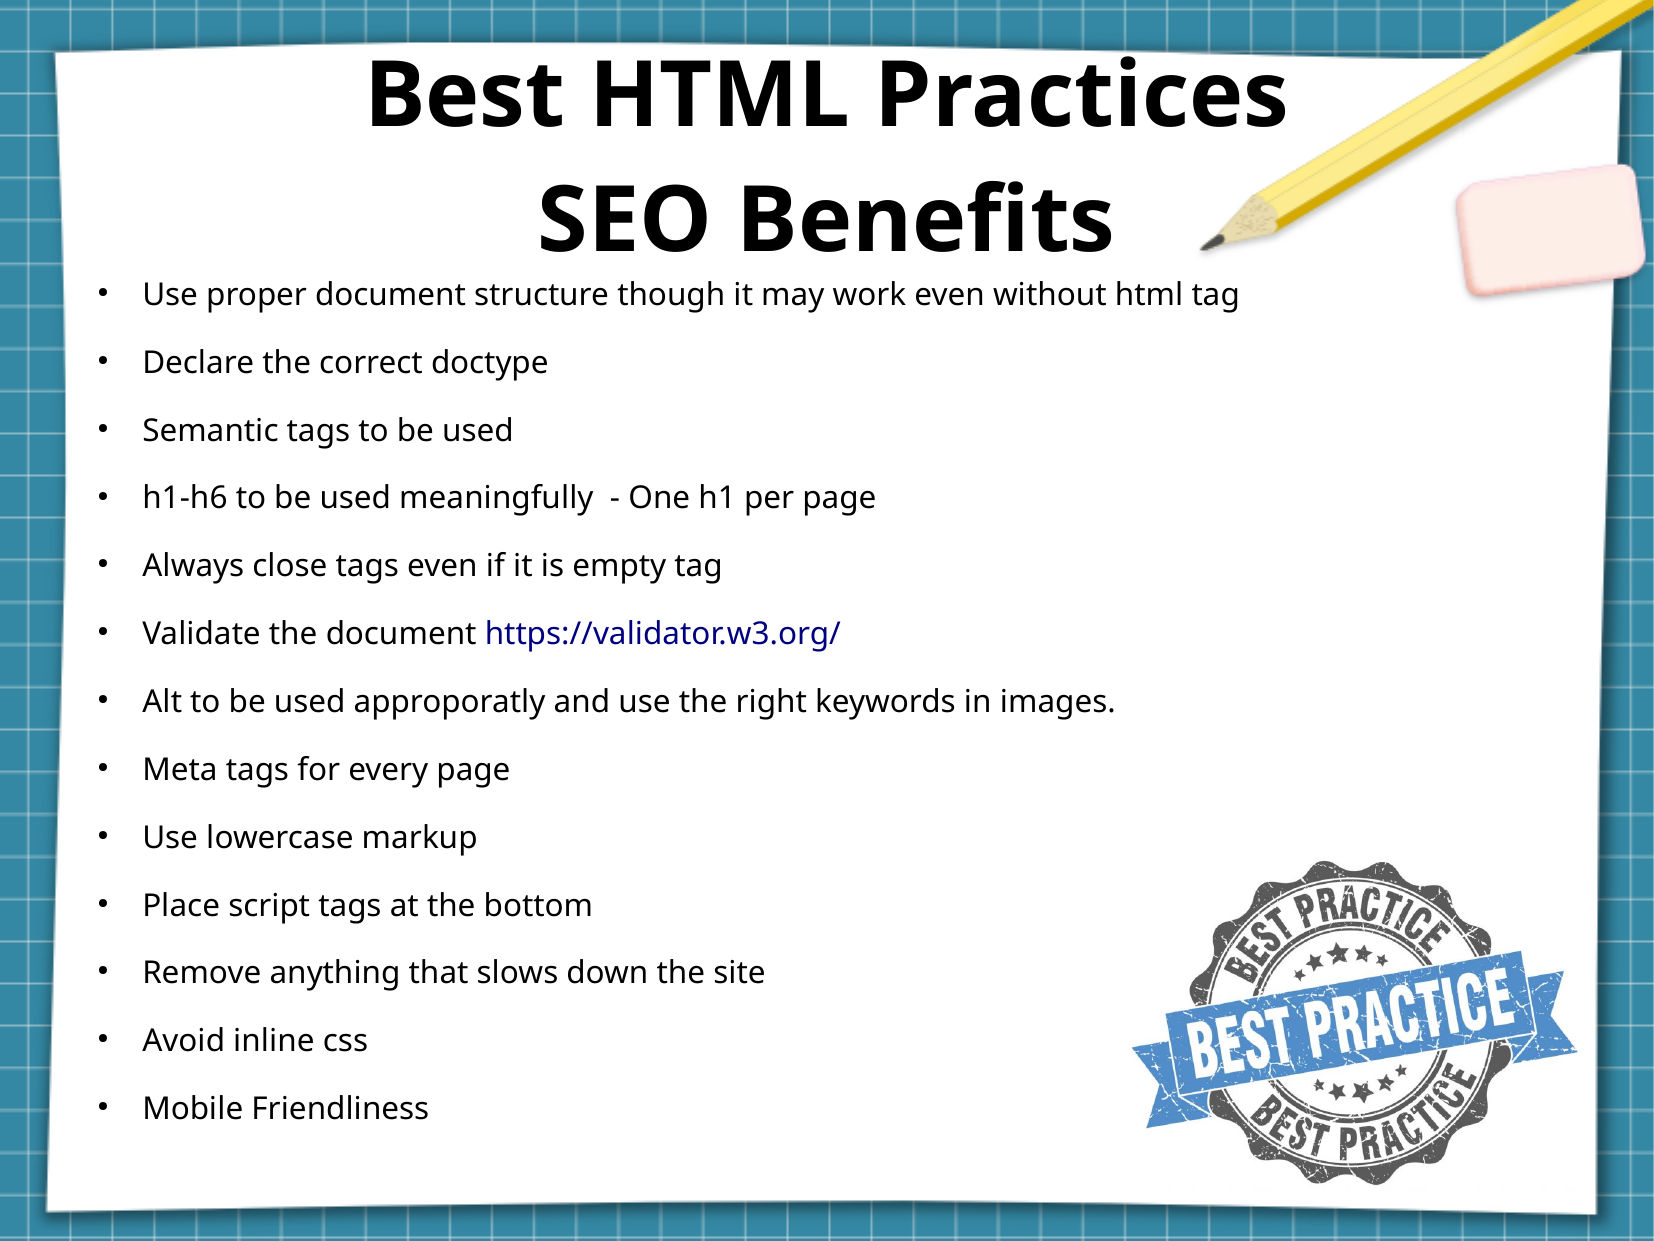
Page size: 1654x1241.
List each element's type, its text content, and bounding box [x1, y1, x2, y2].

title Best HTML Practices SEO Benefits [82, 49, 1571, 257]
picture [0, 0, 1654, 1241]
list Use proper document structure though it may work even without html tag Declare the correct doctype Semantic tags to be used h1-h6 to be used meaningfully - One h1 per page Always close tags even if it is empty tag Validate the document https://validator.w3.org/ Alt to be used approporatly and use the right keywords in images. Meta tags for every page Use lowercase markup Place script tags at the bottom Remove anything that slows down the site Avoid inline css Mobile Friendliness [82, 271, 1571, 1134]
